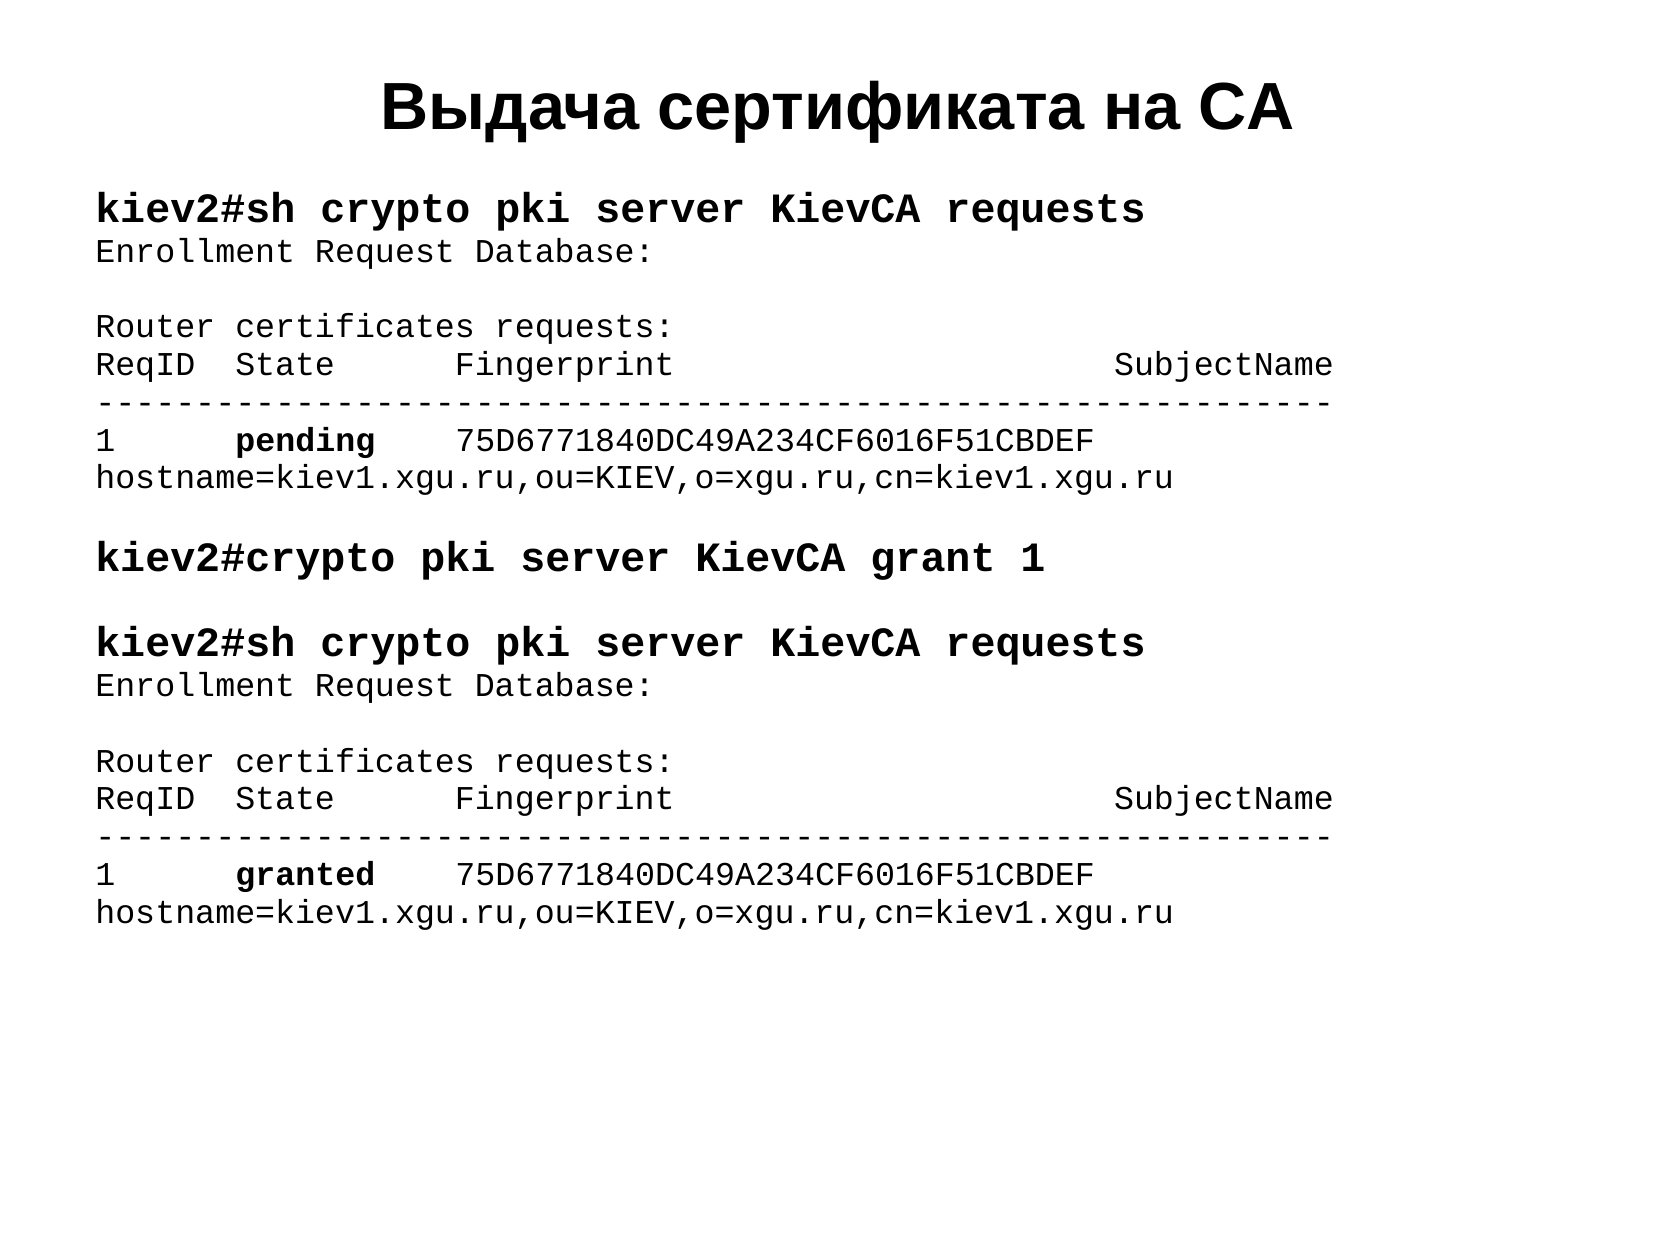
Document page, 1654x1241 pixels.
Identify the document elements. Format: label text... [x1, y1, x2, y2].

text_box Выдача сертификата на CA [64, 37, 1613, 151]
list kiev2#sh crypto pki server KievCA requests Enrollment Request Database: Router certificates requests: ReqID State Fingerprint SubjectName -------------------------------------------------------------- 1 pending 75D6771840DC49A234CF6016F51CBDEF hostname=kiev1.xgu.ru,ou=KIEV,o=xgu.ru,cn=kiev1.xgu.ru kiev2#crypto pki server KievCA grant 1 kiev2#sh crypto pki server KievCA requests Enrollment Request Database: Router certificates requests: ReqID State Fingerprint SubjectName -------------------------------------------------------------- 1 granted 75D6771840DC49A234CF6016F51CBDEF hostname=kiev1.xgu.ru,ou=KIEV,o=xgu.ru,cn=kiev1.xgu.ru [95, 187, 1538, 1208]
